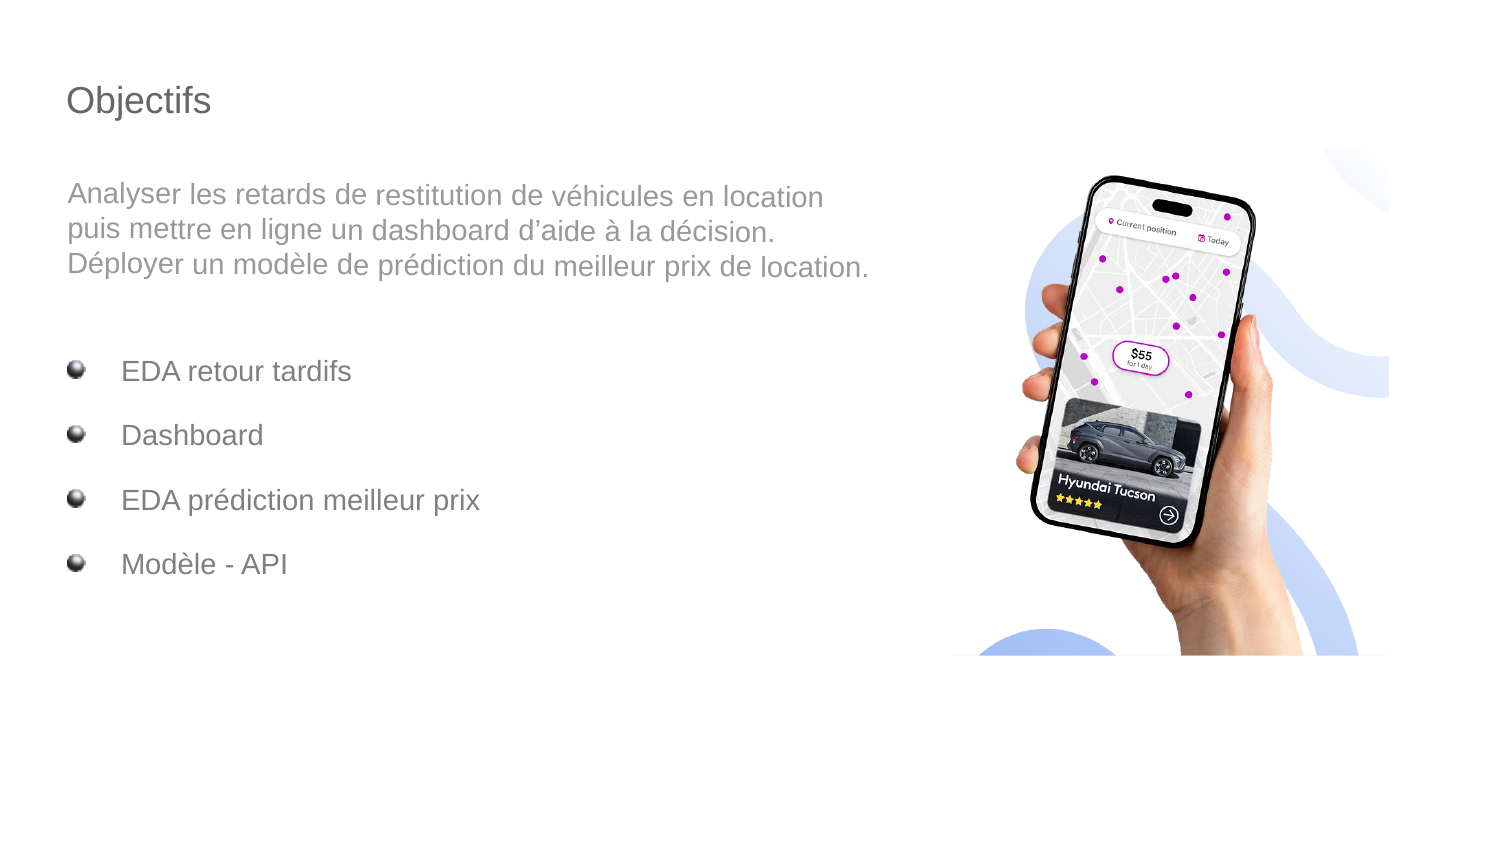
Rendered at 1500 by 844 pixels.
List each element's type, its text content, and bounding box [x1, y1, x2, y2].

list Analyser les retards de restitution de véhicules en location puis mettre en ligne un dashboard d’aide à la décision. Déployer un modèle de prédiction du meilleur prix de location. [52, 166, 887, 304]
list EDA retour tardifs Dashboard EDA prédiction meilleur prix Modèle - API [35, 319, 709, 739]
picture [950, 147, 1389, 656]
title Objectifs [51, 61, 438, 156]
